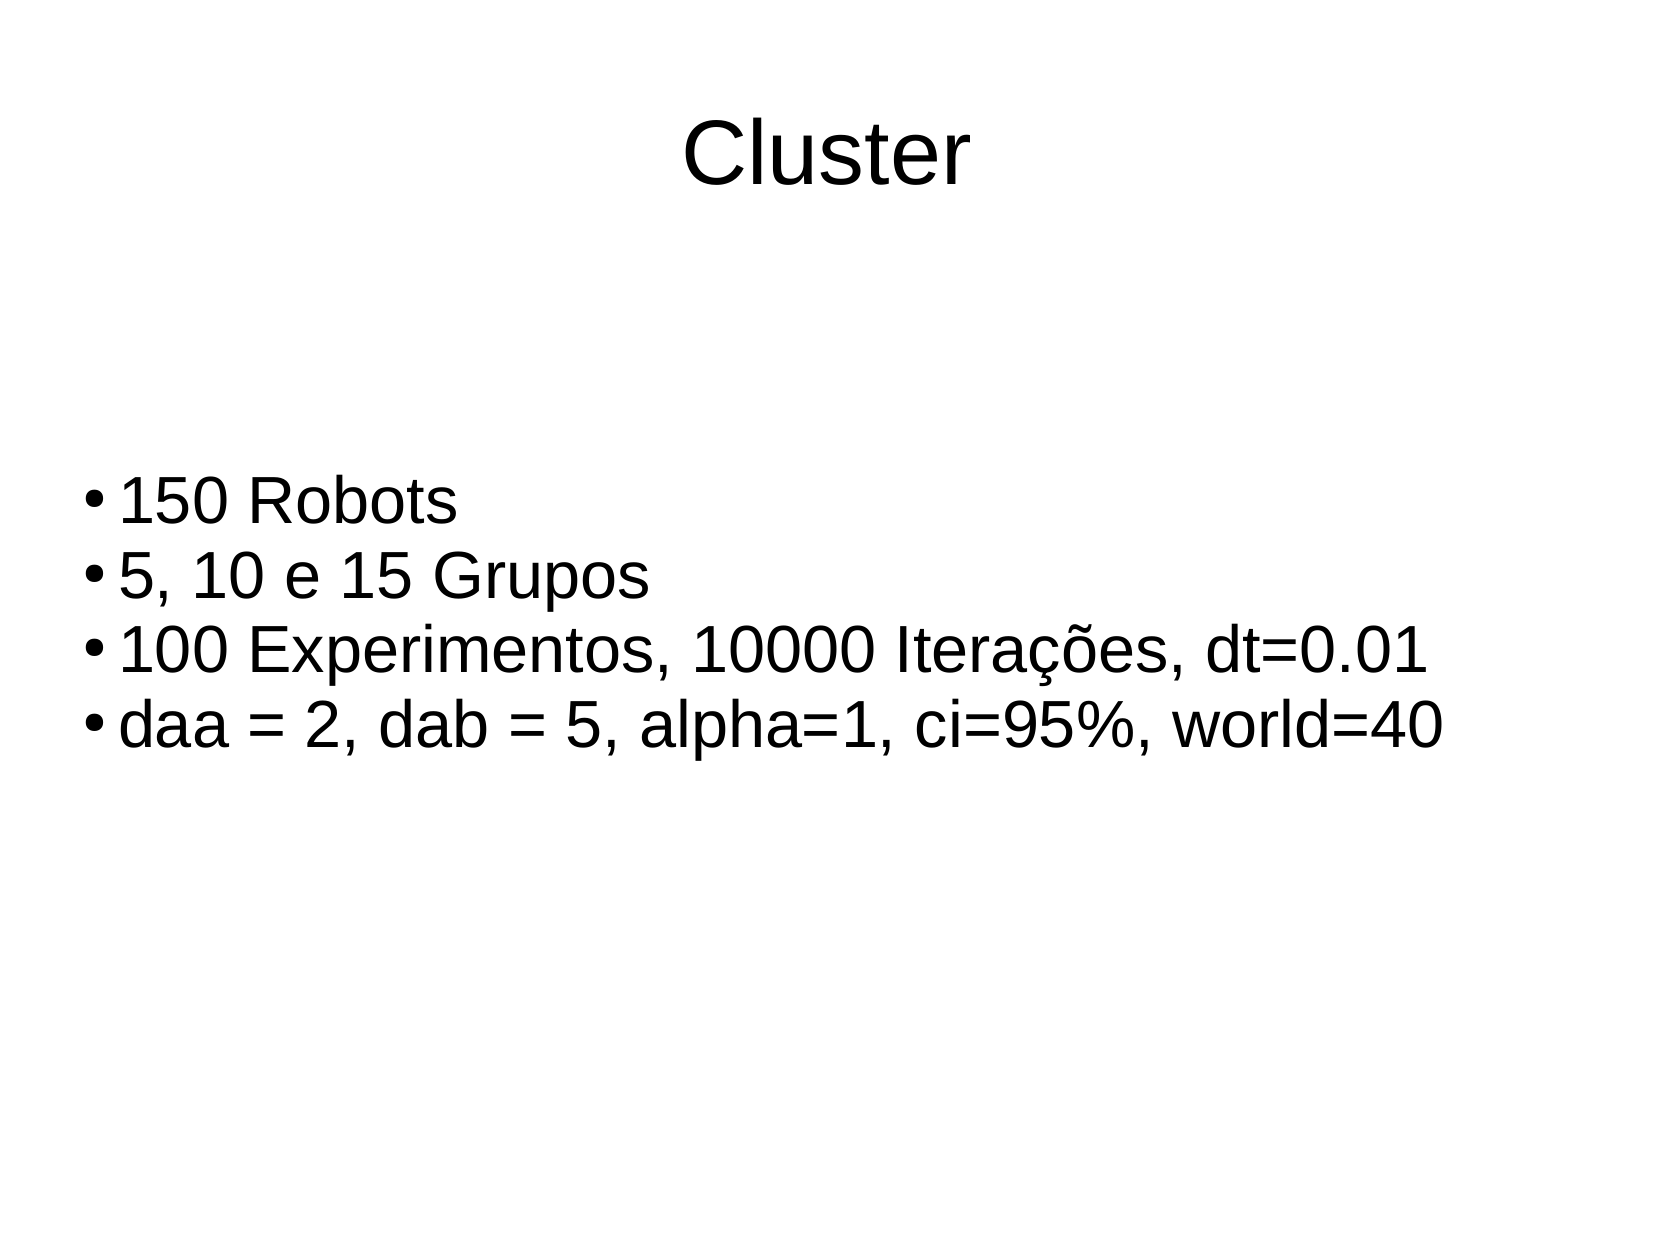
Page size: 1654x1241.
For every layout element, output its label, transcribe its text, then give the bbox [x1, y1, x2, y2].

subtitle 150 Robots 5, 10 e 15 Grupos 100 Experimentos, 10000 Iterações, dt=0.01 daa = 2, dab = 5, alpha=1, ci=95%, world=40 [82, 290, 1571, 1010]
title Cluster [82, 49, 1571, 257]
